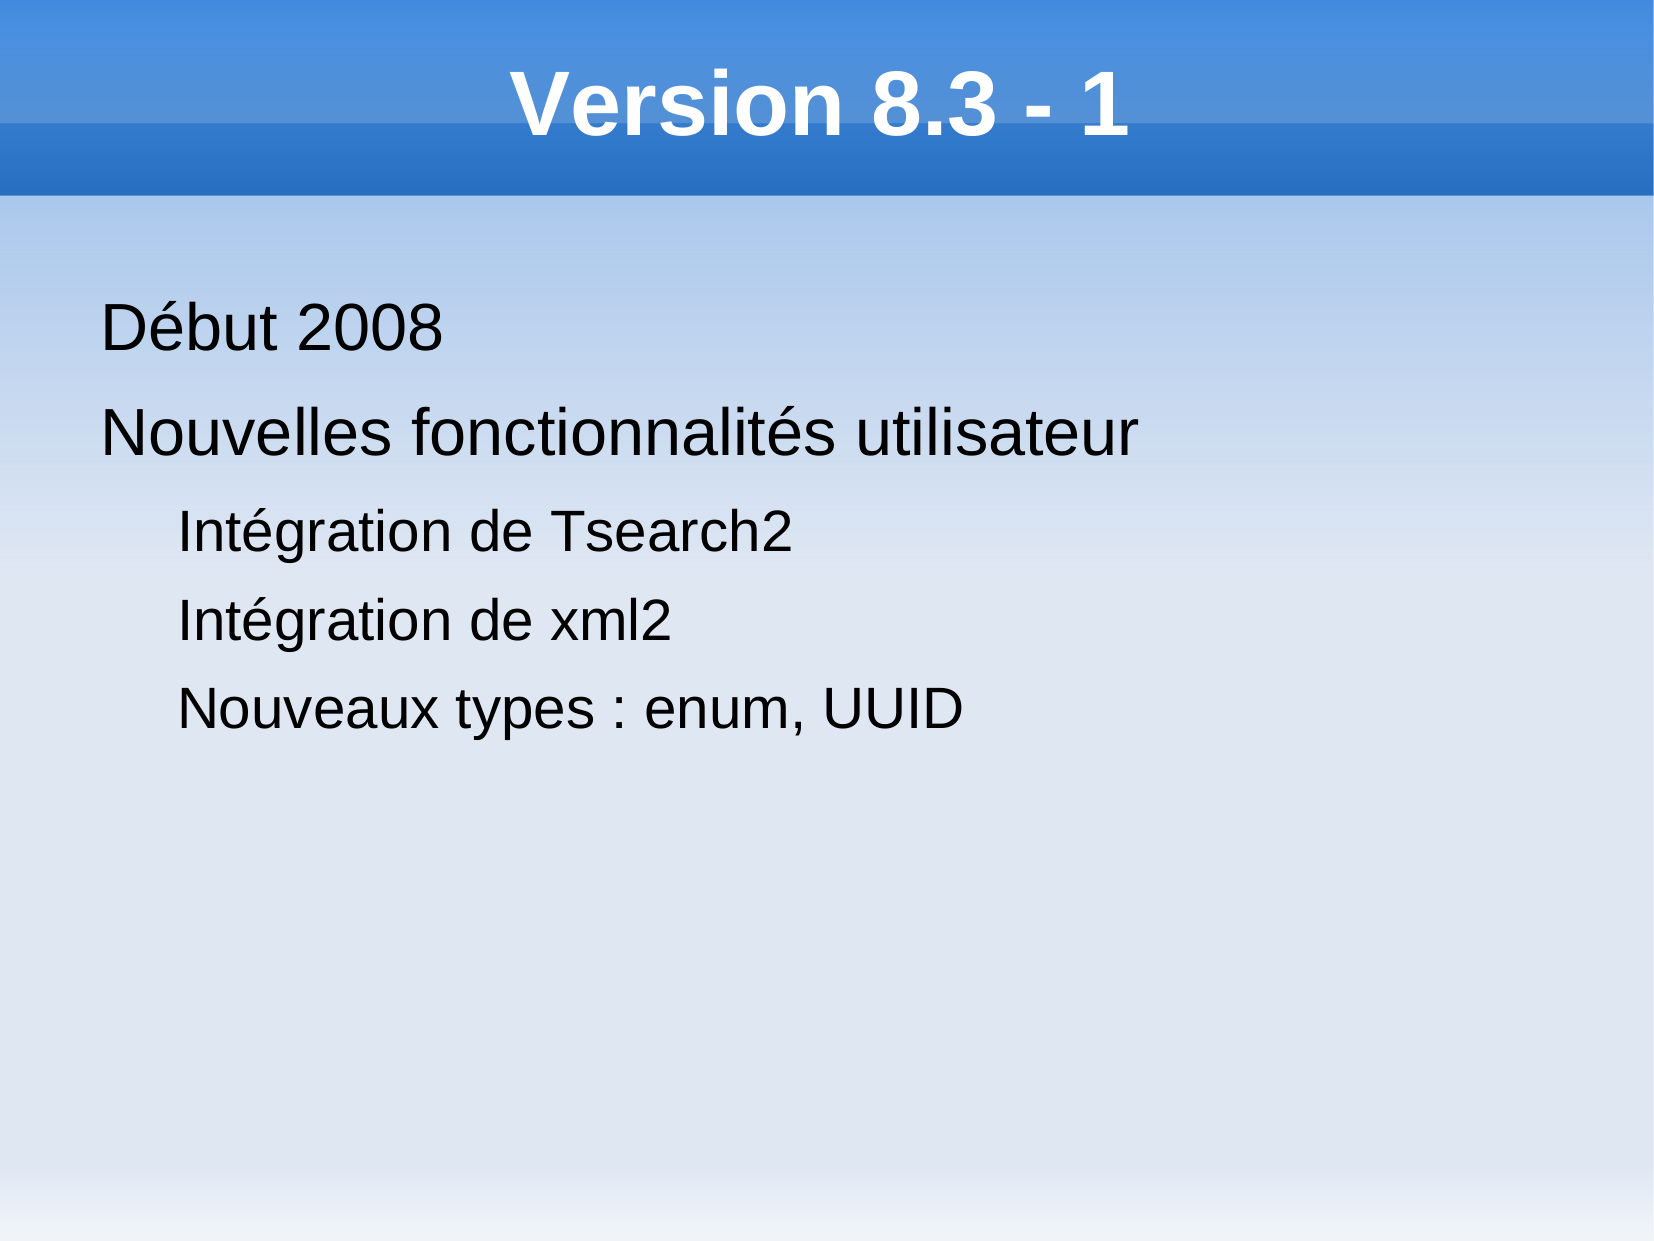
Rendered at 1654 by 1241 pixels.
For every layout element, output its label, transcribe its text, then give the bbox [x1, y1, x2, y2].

list Début 2008 Nouvelles fonctionnalités utilisateur Intégration de Tsearch2 Intégration de xml2 Nouveaux types : enum, UUID [82, 290, 1571, 1094]
picture [0, 0, 1654, 1241]
title Version 8.3 - 1 [76, 7, 1565, 200]
